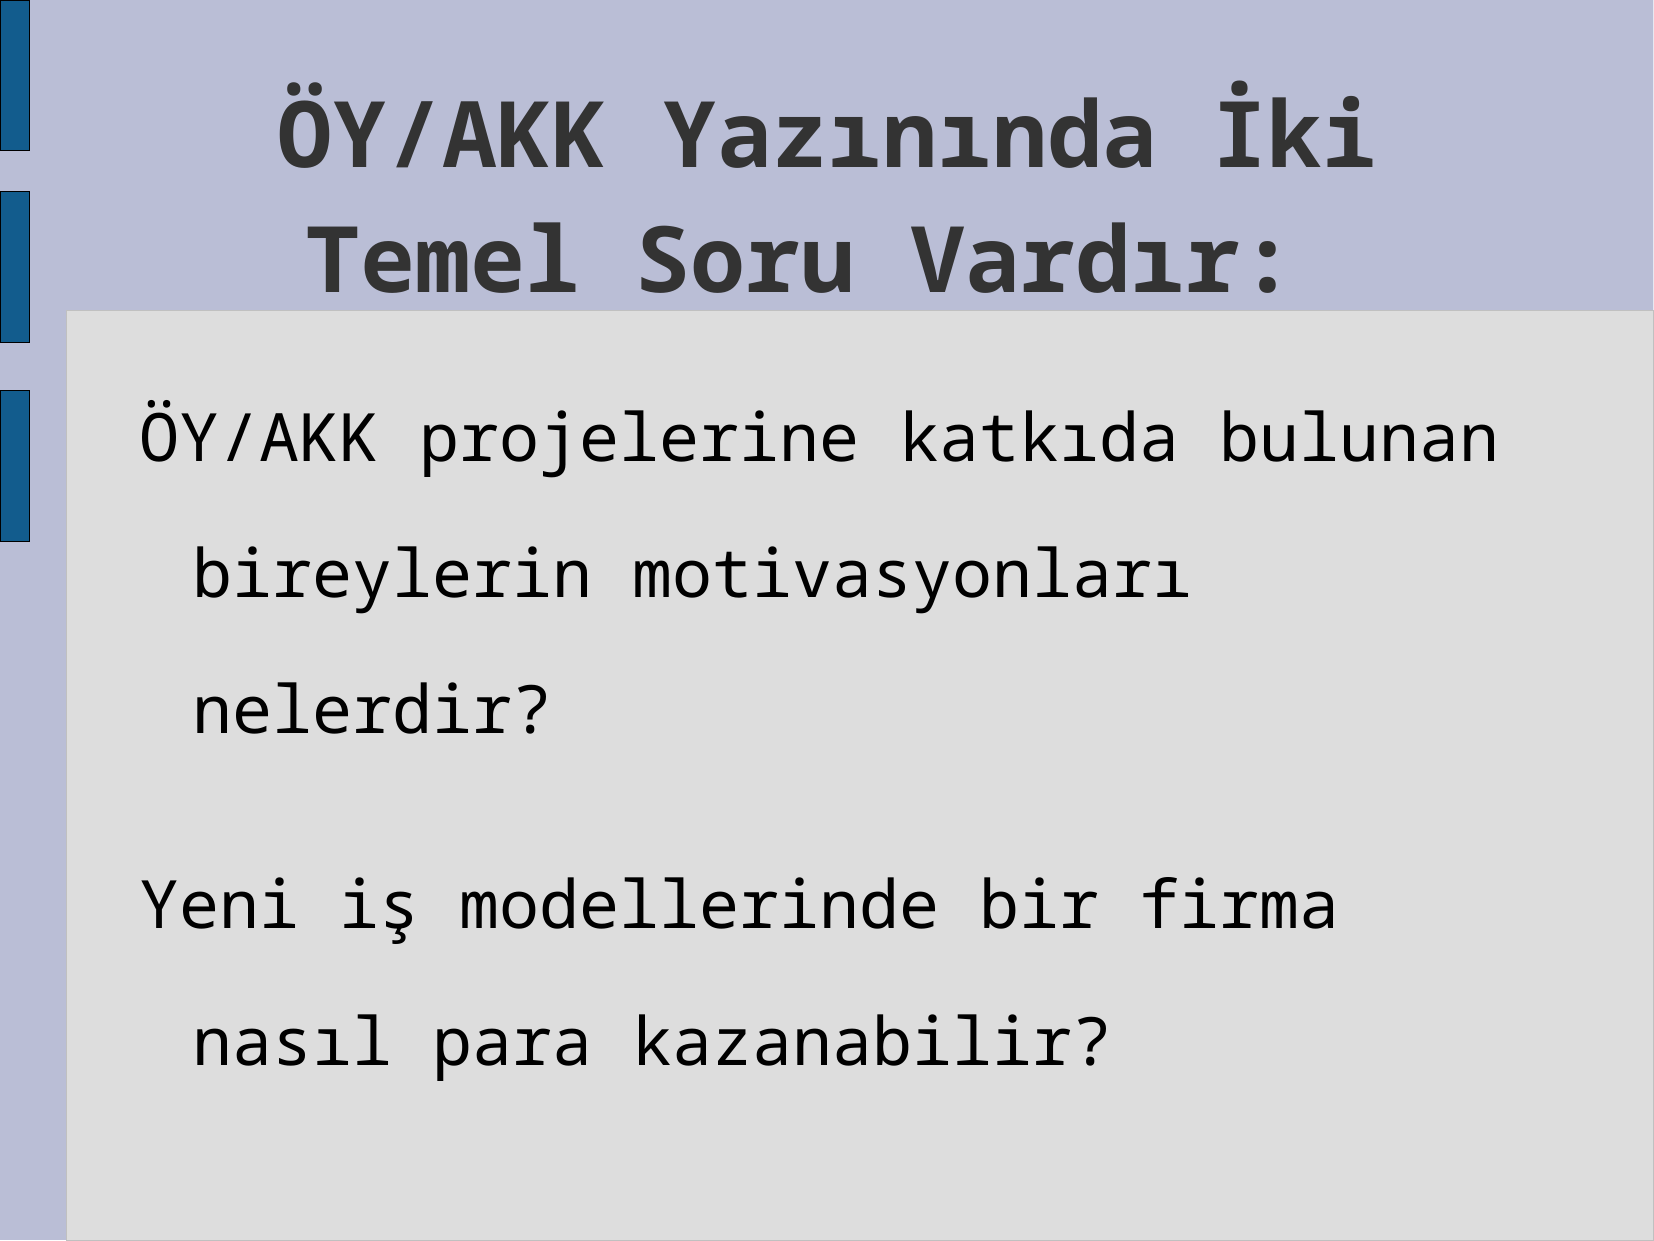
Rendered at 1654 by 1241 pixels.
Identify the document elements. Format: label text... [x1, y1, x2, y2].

list ÖY/AKK projelerine katkıda bulunan bireylerin motivasyonları nelerdir? Yeni iş modellerinde bir firma nasıl para kazanabilir? [121, 344, 1534, 1127]
title ÖY/AKK Yazınında İki Temel Soru Vardır: [121, 88, 1534, 301]
